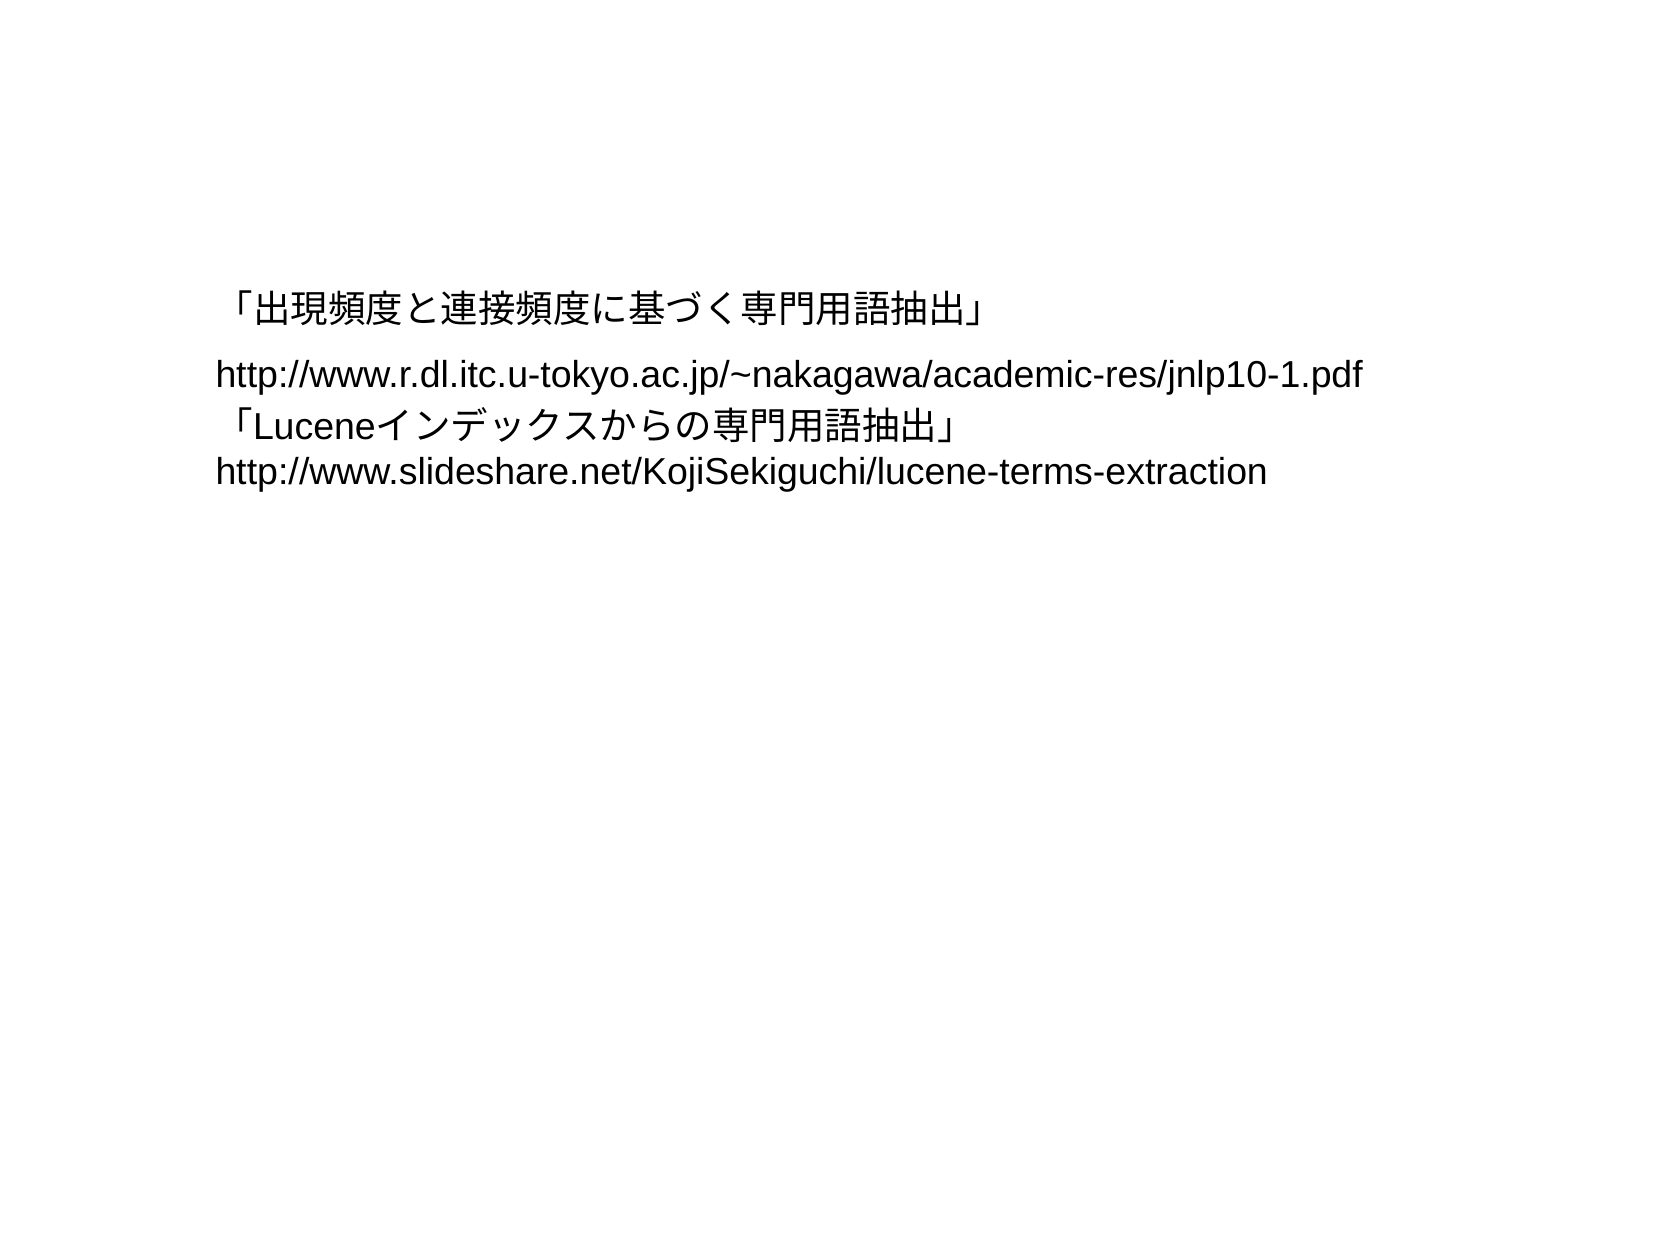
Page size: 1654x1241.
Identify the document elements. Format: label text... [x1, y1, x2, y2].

text_box 「出現頻度と連接頻度に基づく専門用語抽出」 http://www.r.dl.itc.u-tokyo.ac.jp/~nakagawa/academic-res/jnlp10-1.pdf 「Luceneインデックスからの専門用語抽出」 http://www.slideshare.net/KojiSekiguchi/lucene-terms-extraction [200, 271, 1548, 552]
